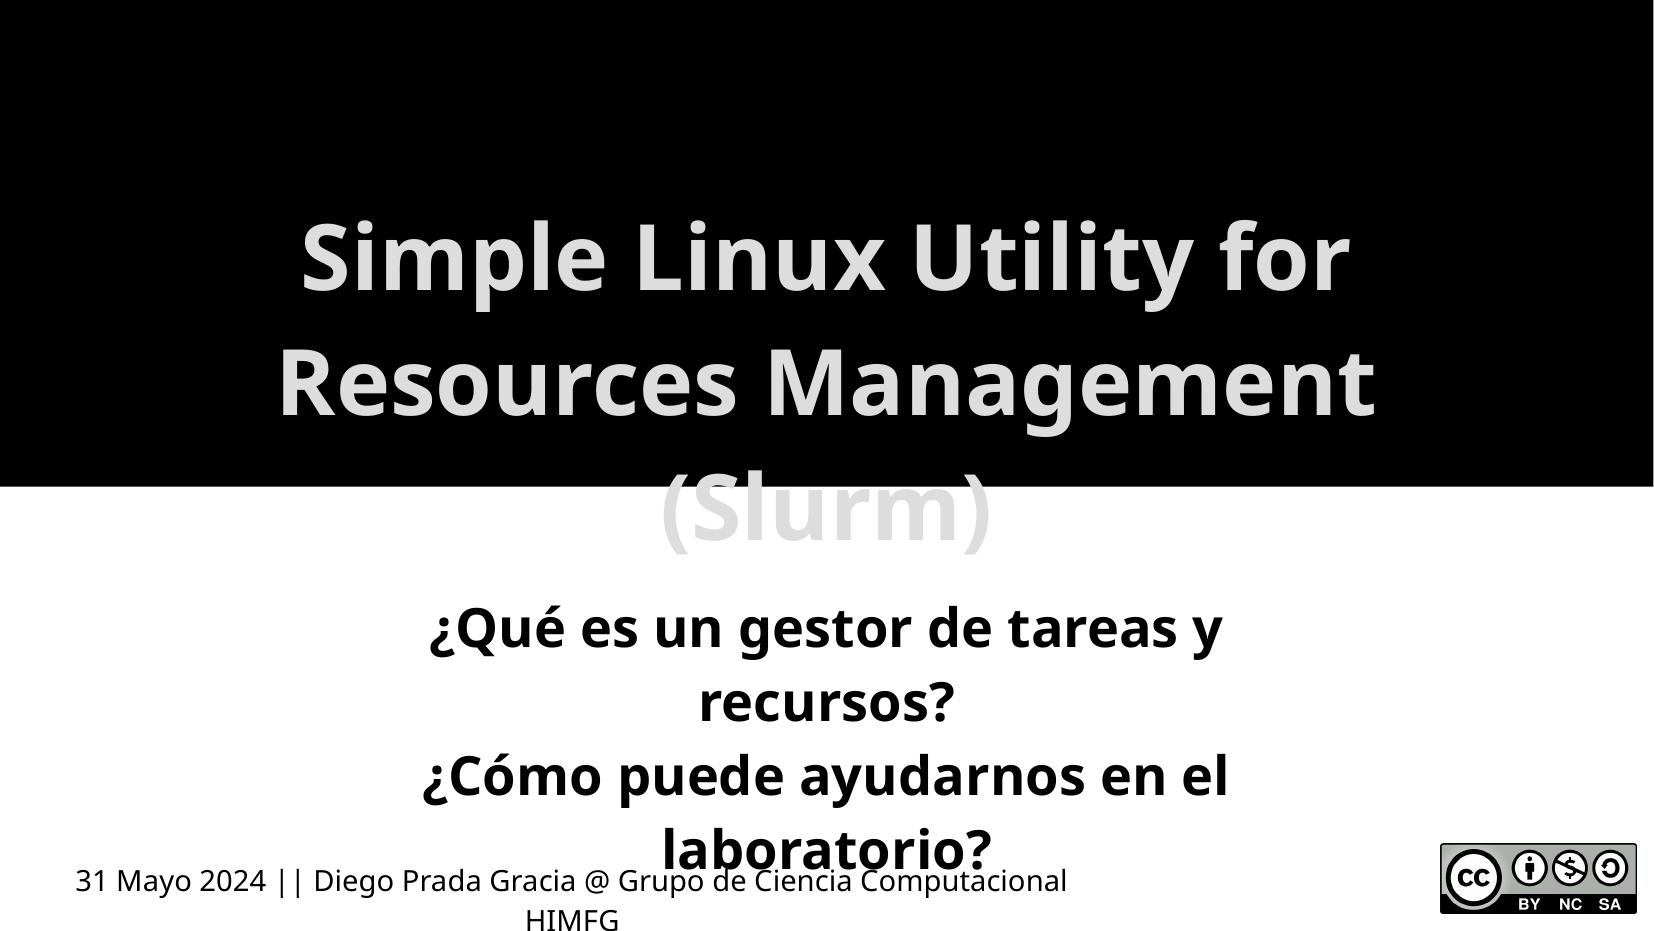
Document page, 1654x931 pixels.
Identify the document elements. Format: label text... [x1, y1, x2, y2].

text_box ¿Qué es un gestor de tareas y recursos? ¿Cómo puede ayudarnos en el laboratorio? [300, 582, 1354, 706]
picture [1440, 843, 1637, 914]
text_box [0, 0, 1654, 487]
text_box Simple Linux Utility for Resources Management (Slurm) [91, 184, 1562, 492]
text_box 31 Mayo 2024 || Diego Prada Gracia @ Grupo de Ciencia Computacional HIMFG [45, 853, 1099, 904]
